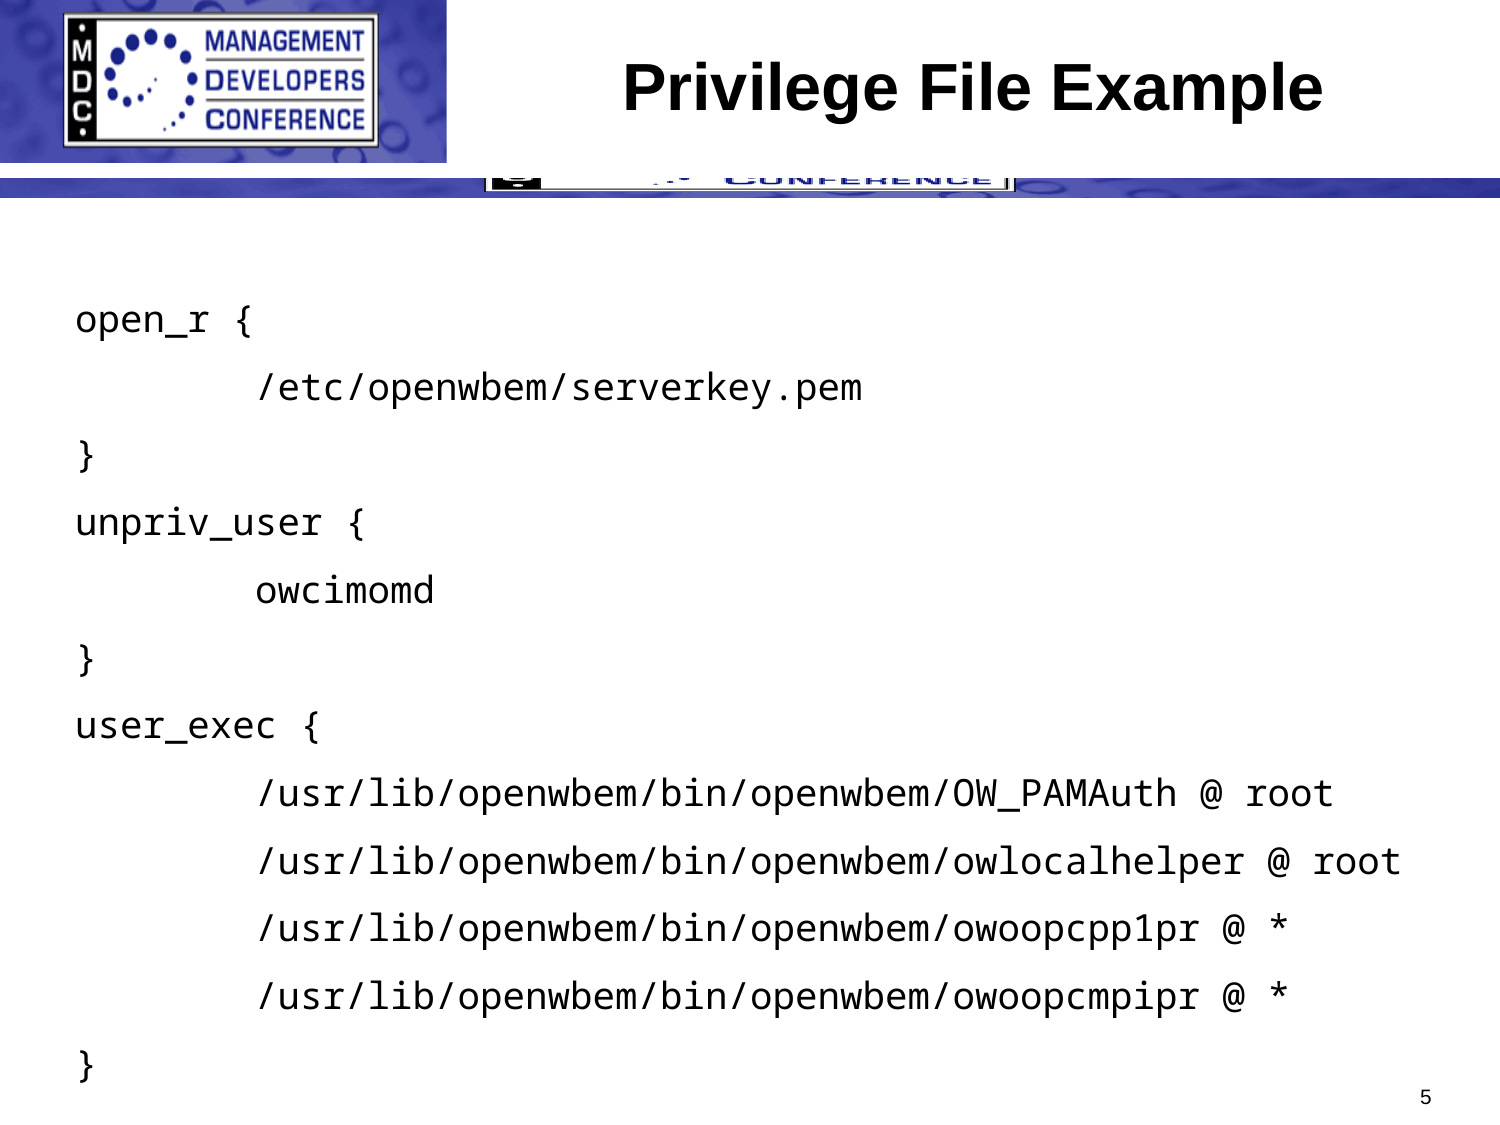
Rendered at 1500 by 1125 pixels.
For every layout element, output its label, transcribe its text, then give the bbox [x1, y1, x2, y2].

title Privilege File Example [447, 0, 1500, 176]
list open_r { /etc/openwbem/serverkey.pem } unpriv_user { owcimomd } user_exec { /usr/lib/openwbem/bin/openwbem/OW_PAMAuth @ root /usr/lib/openwbem/bin/openwbem/owlocalhelper @ root /usr/lib/openwbem/bin/openwbem/owoopcpp1pr @ * /usr/lib/openwbem/bin/openwbem/owoopcmpipr @ * } [75, 224, 1426, 1081]
picture [0, 178, 1500, 198]
picture [0, 0, 447, 163]
